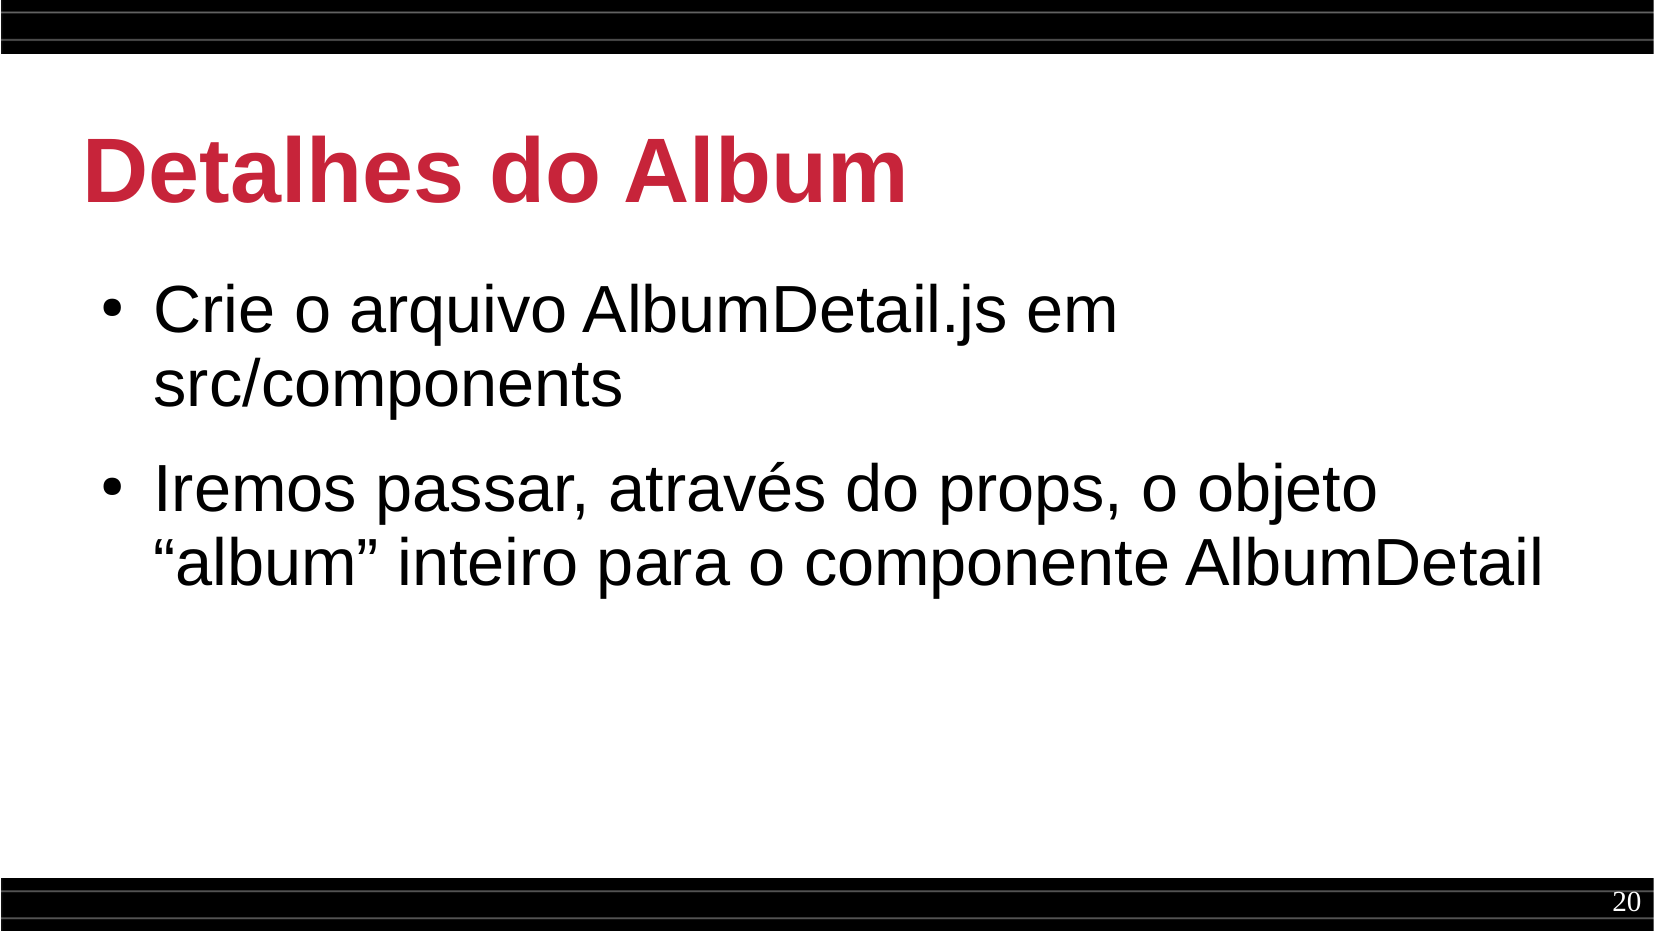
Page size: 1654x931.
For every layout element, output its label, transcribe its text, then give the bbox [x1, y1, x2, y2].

picture [1, 0, 1654, 54]
title Detalhes do Album [82, 92, 1571, 249]
list Crie o arquivo AlbumDetail.js em src/components Iremos passar, através do props, o objeto “album” inteiro para o componente AlbumDetail [82, 271, 1571, 758]
picture [1, 878, 1654, 931]
